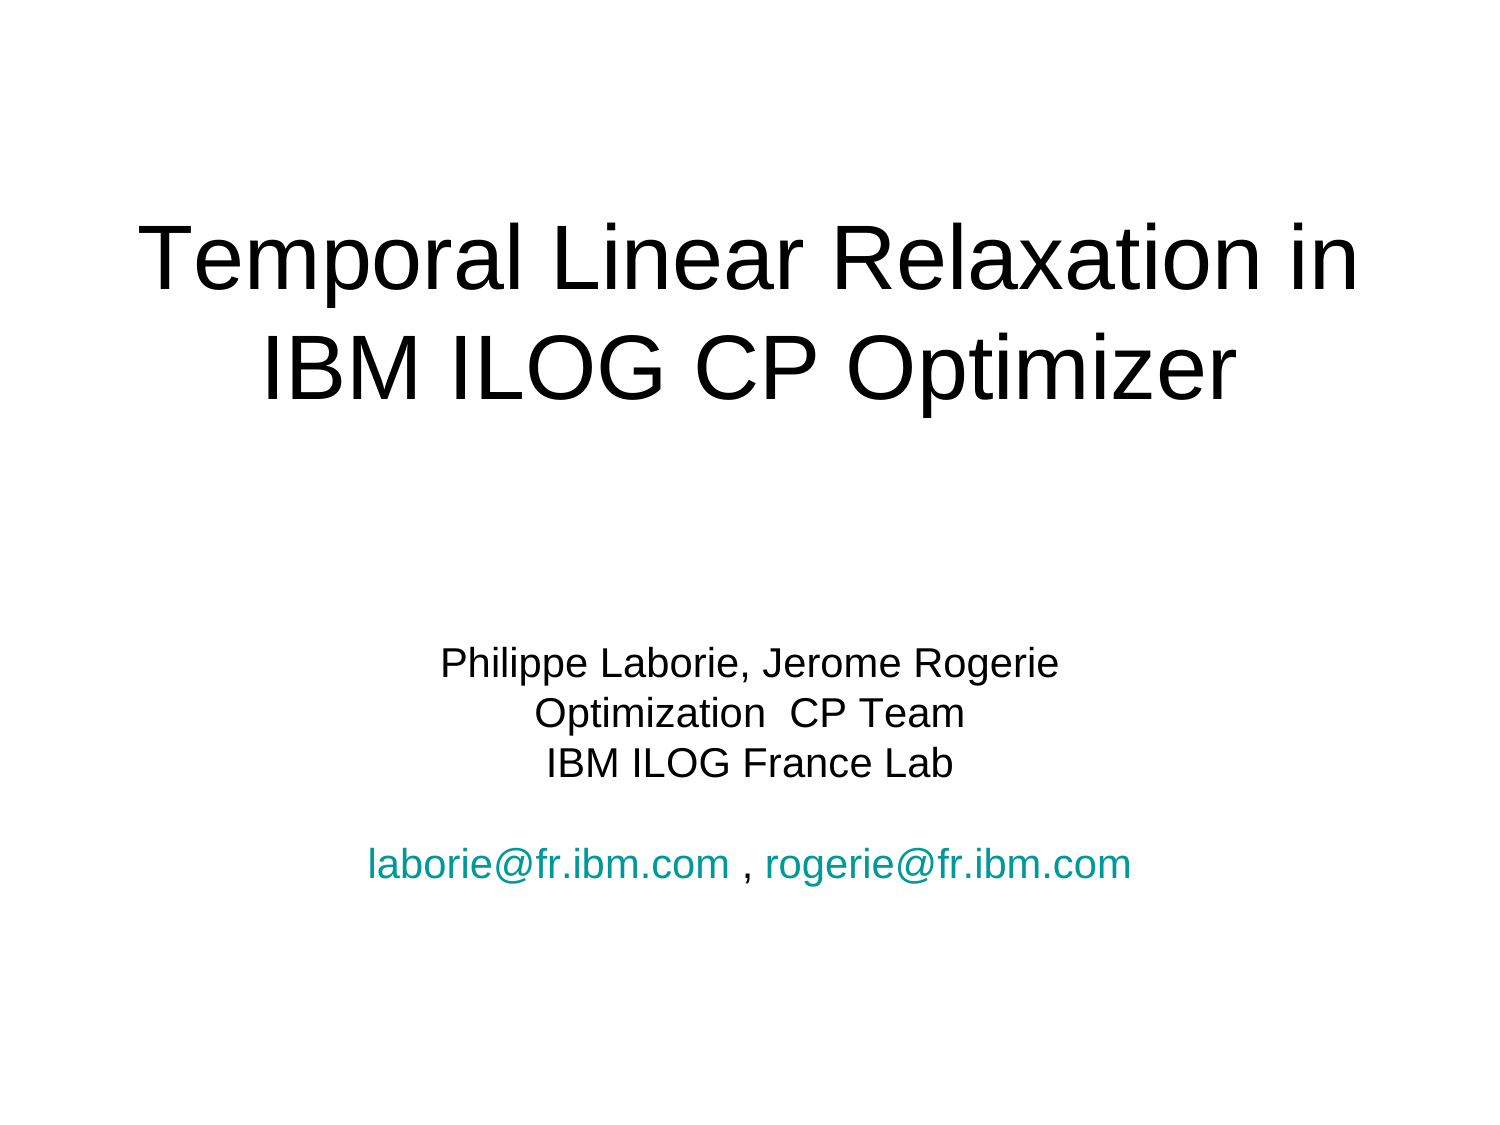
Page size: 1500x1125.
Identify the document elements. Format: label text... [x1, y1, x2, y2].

subtitle Philippe Laborie, Jerome Rogerie Optimization CP Team IBM ILOG France Lab laborie@fr.ibm.com , rogerie@fr.ibm.com [225, 637, 1276, 925]
title Temporal Linear Relaxation in IBM ILOG CP Optimizer [112, 187, 1388, 429]
